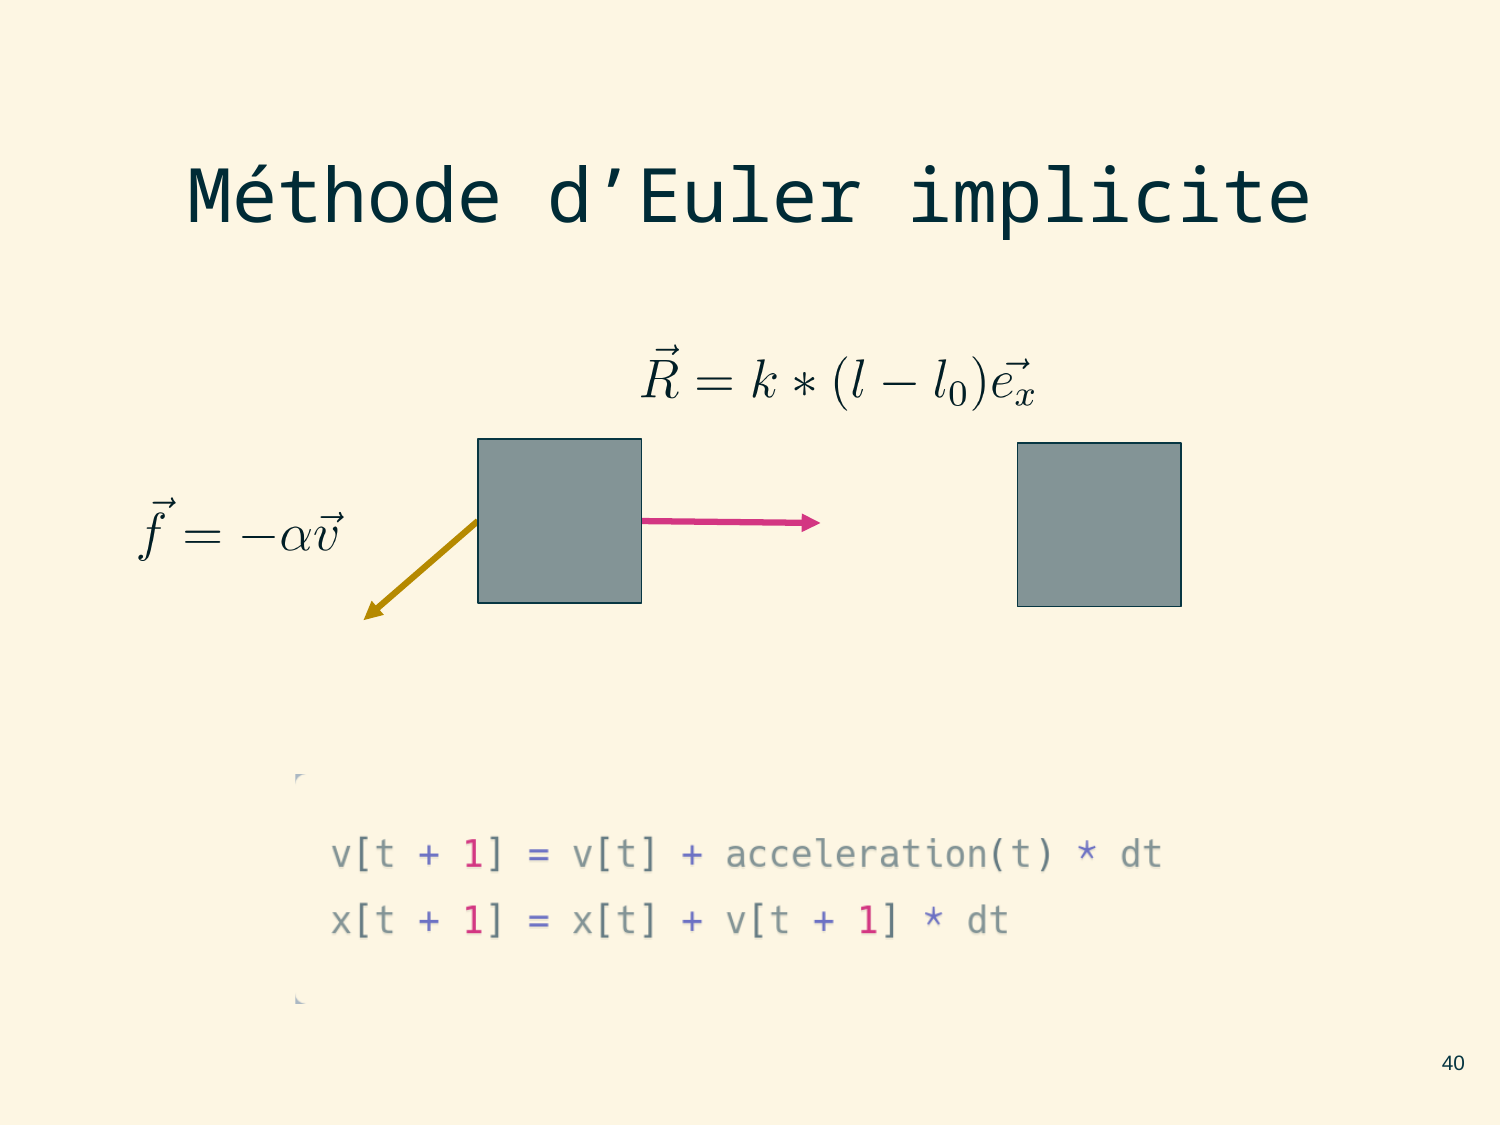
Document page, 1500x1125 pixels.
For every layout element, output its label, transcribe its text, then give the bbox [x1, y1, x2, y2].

slide_number <numéro> [1389, 1019, 1480, 1106]
picture [138, 497, 344, 561]
picture [641, 344, 1034, 411]
text_box [477, 439, 642, 603]
title Méthode d’Euler implicite [51, 101, 1449, 286]
text_box [1017, 442, 1182, 607]
picture [295, 774, 1205, 1004]
